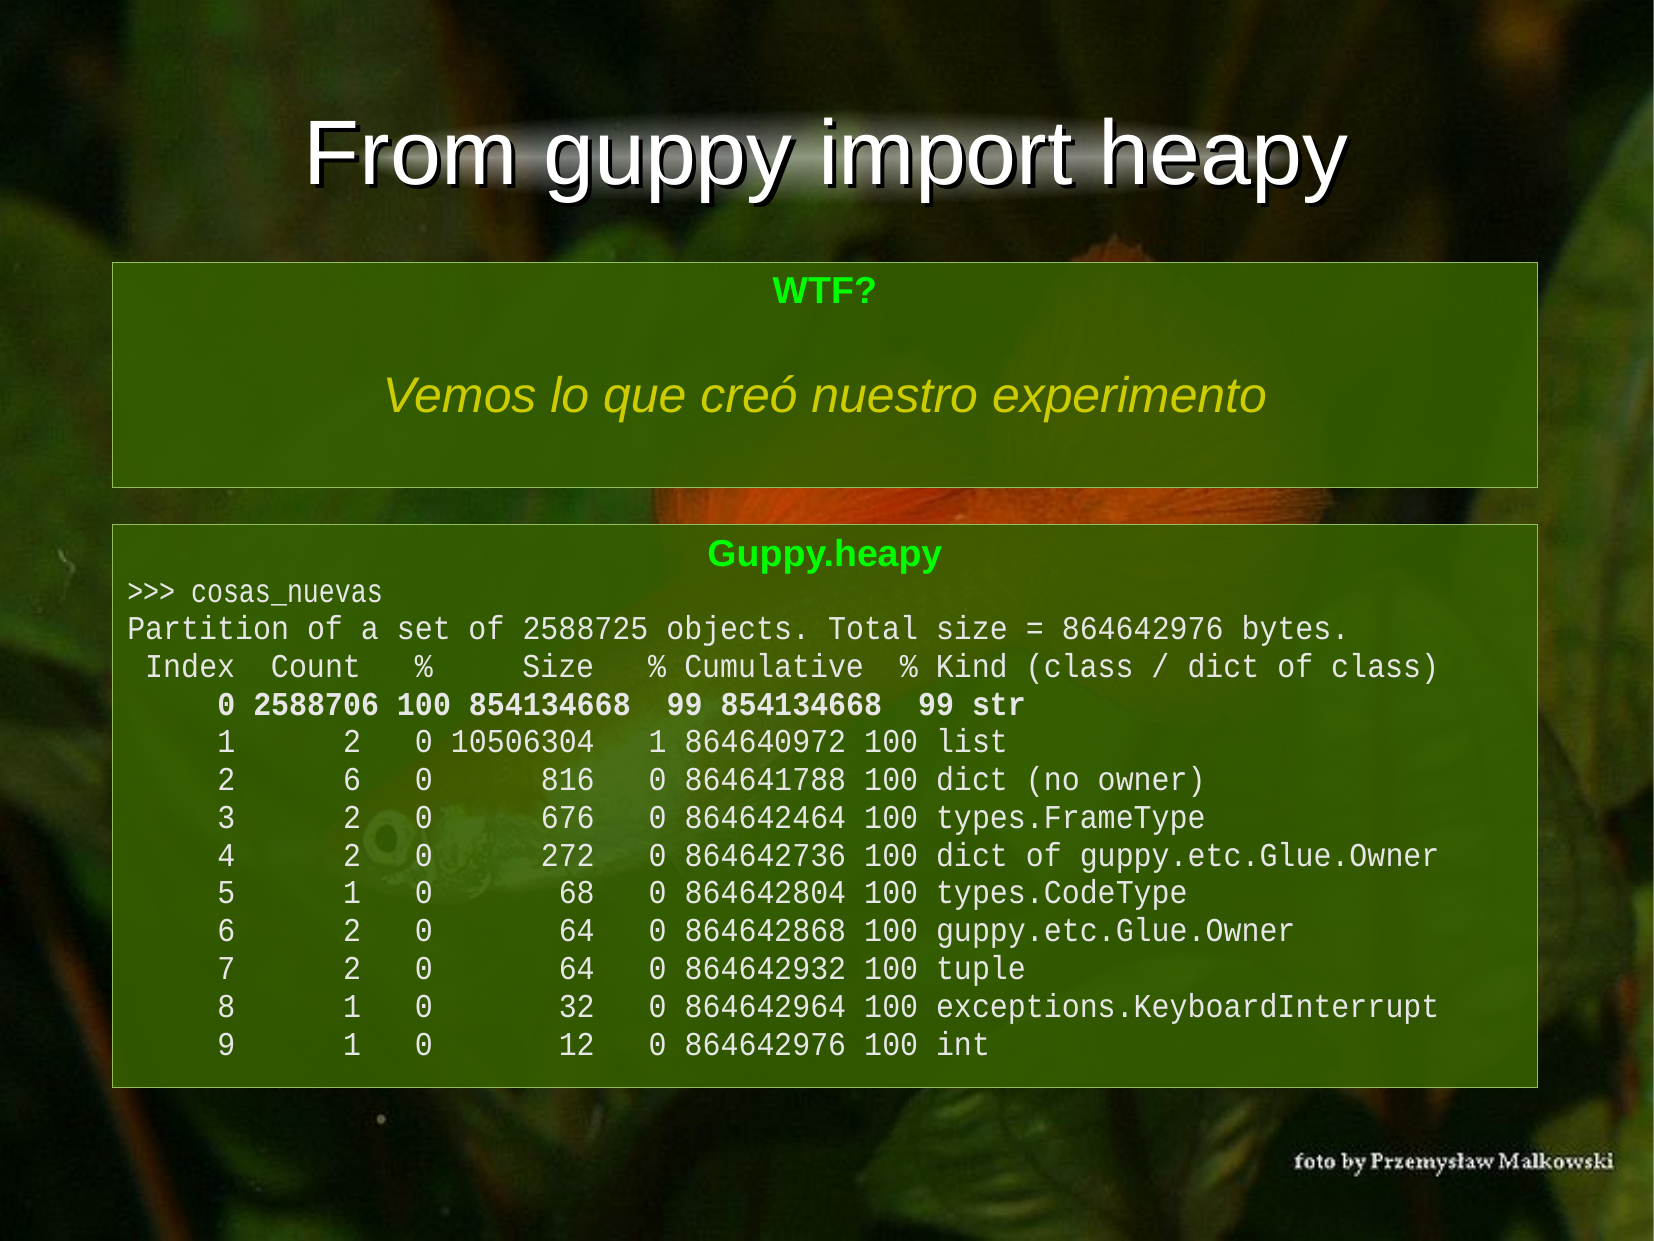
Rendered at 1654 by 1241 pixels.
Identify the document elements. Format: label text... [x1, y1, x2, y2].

text_box Guppy.heapy >>> cosas_nuevas Partition of a set of 2588725 objects. Total size = 864642976 bytes. Index Count % Size % Cumulative % Kind (class / dict of class) 0 2588706 100 854134668 99 854134668 99 str 1 2 0 10506304 1 864640972 100 list 2 6 0 816 0 864641788 100 dict (no owner) 3 2 0 676 0 864642464 100 types.FrameType 4 2 0 272 0 864642736 100 dict of guppy.etc.Glue.Owner 5 1 0 68 0 864642804 100 types.CodeType 6 2 0 64 0 864642868 100 guppy.etc.Glue.Owner 7 2 0 64 0 864642932 100 tuple 8 1 0 32 0 864642964 100 exceptions.KeyboardInterrupt 9 1 0 12 0 864642976 100 int [112, 524, 1538, 1088]
text_box WTF? Vemos lo que creó nuestro experimento [112, 262, 1538, 488]
title From guppy import heapy [82, 49, 1571, 257]
picture [0, 0, 1654, 1241]
